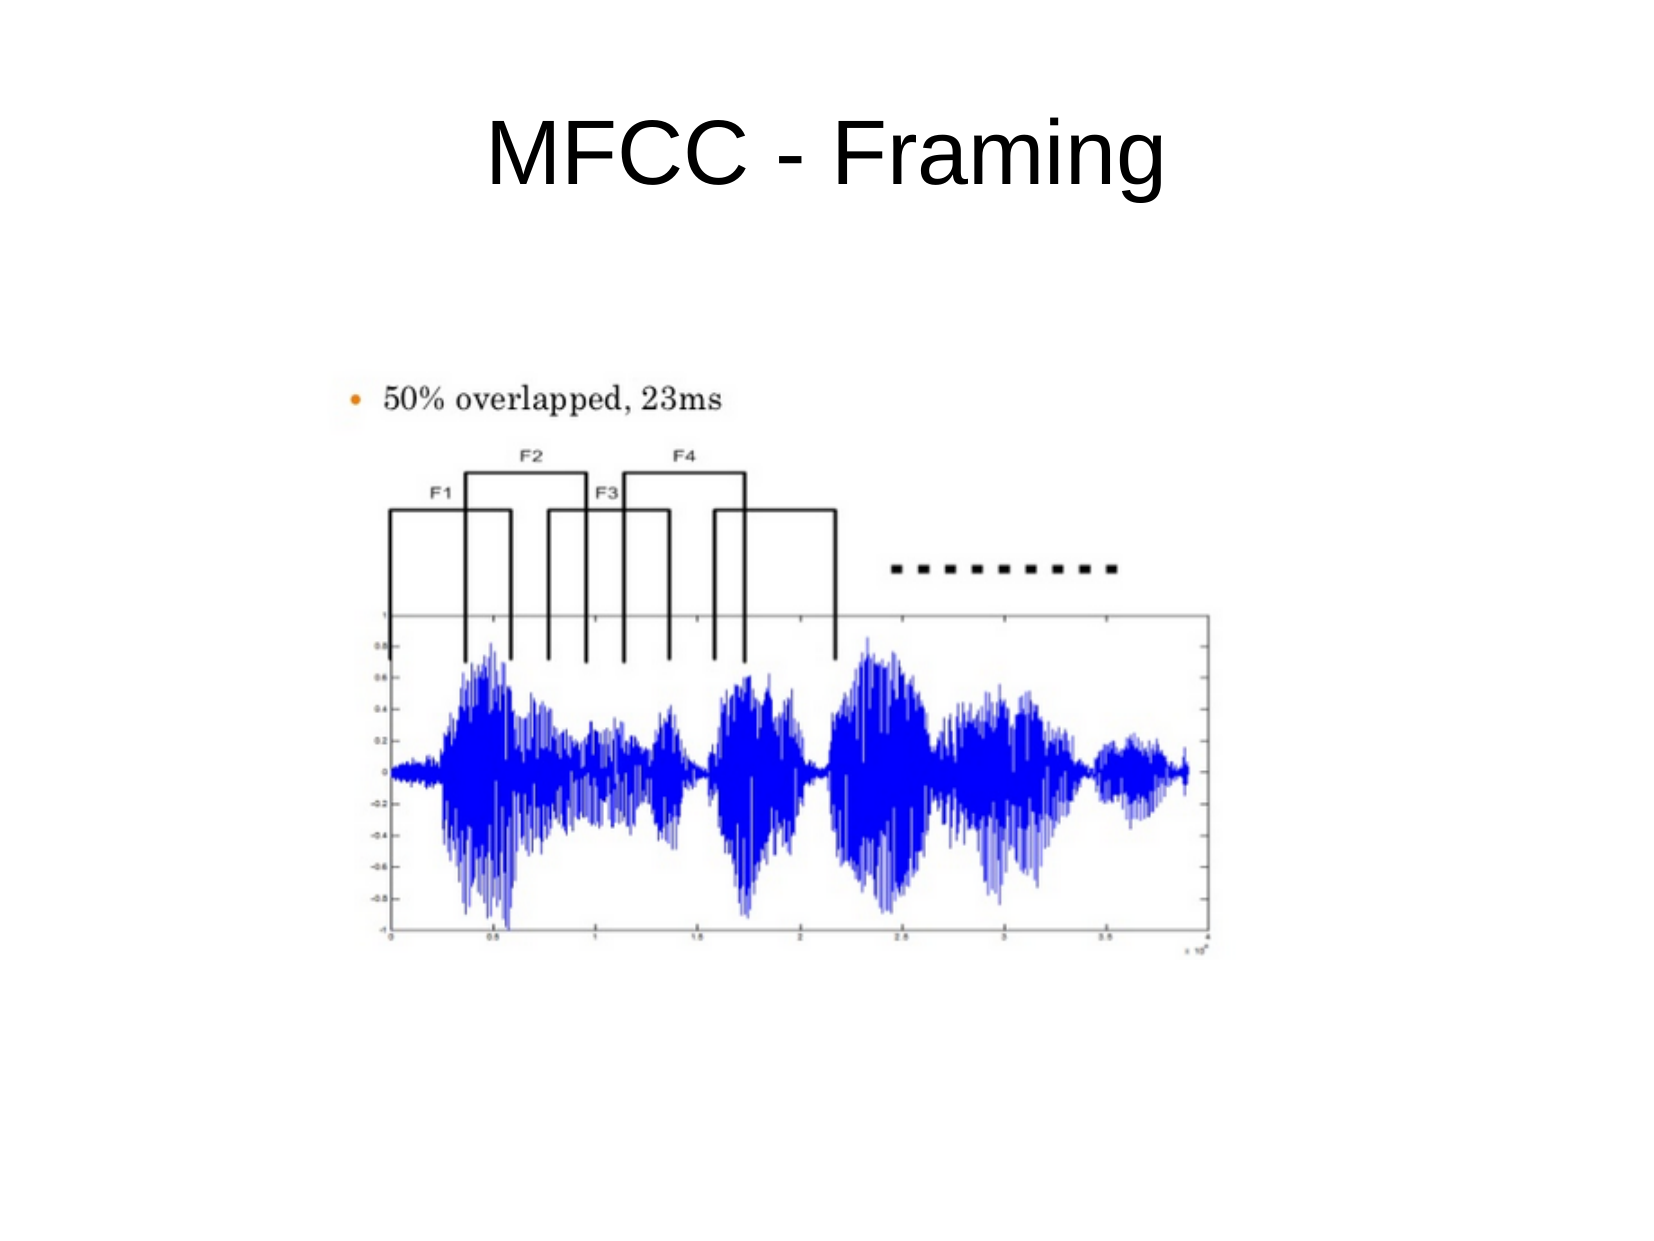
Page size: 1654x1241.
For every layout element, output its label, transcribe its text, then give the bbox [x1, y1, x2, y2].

title MFCC - Framing [82, 49, 1571, 257]
picture [300, 363, 1293, 961]
